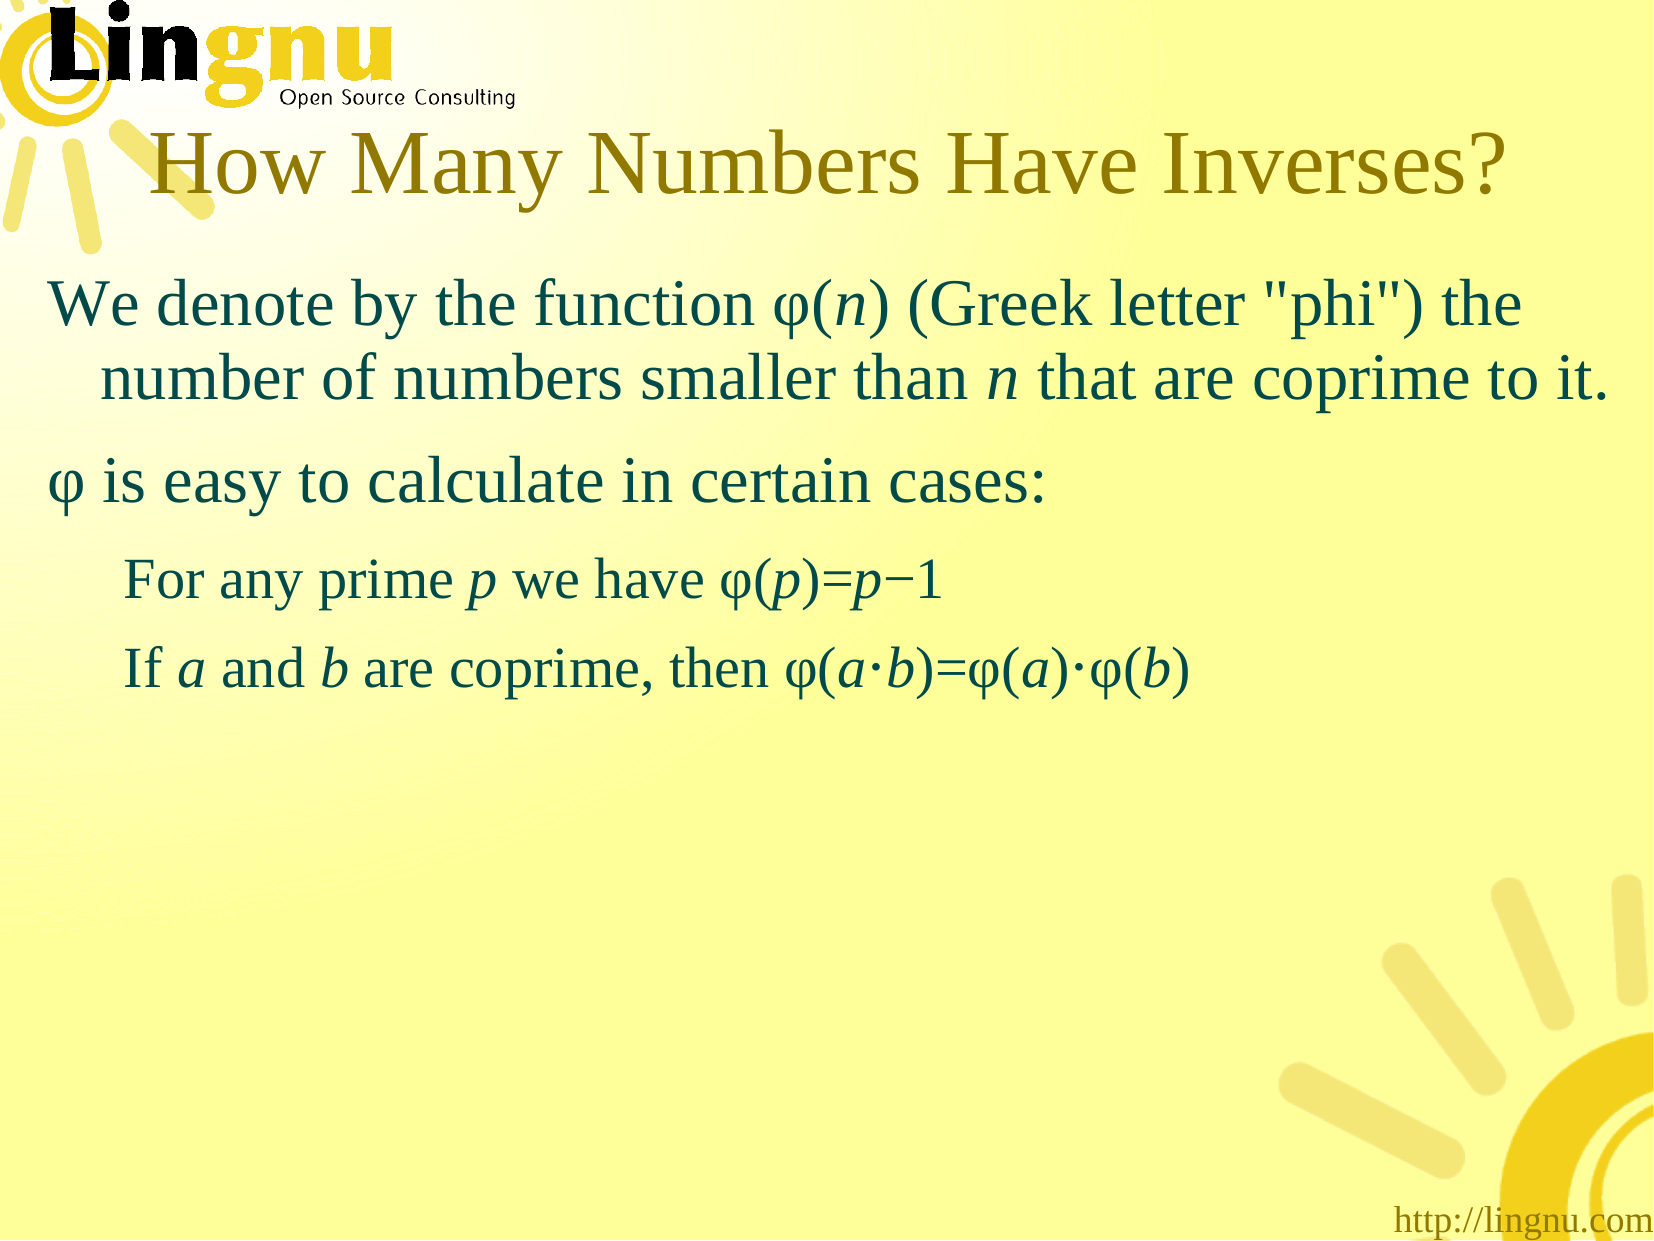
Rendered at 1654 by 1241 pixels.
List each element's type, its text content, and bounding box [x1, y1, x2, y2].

picture [1256, 871, 1654, 1241]
picture [0, 0, 516, 256]
title How Many Numbers Have Inverses? [123, 58, 1536, 265]
list We denote by the function φ(n) (Greek letter "phi") the number of numbers smaller than n that are coprime to it. φ is easy to calculate in certain cases: For any prime p we have φ(p)=p−1 If a and b are coprime, then φ(a⋅b)=φ(a)⋅φ(b) [29, 265, 1625, 1127]
